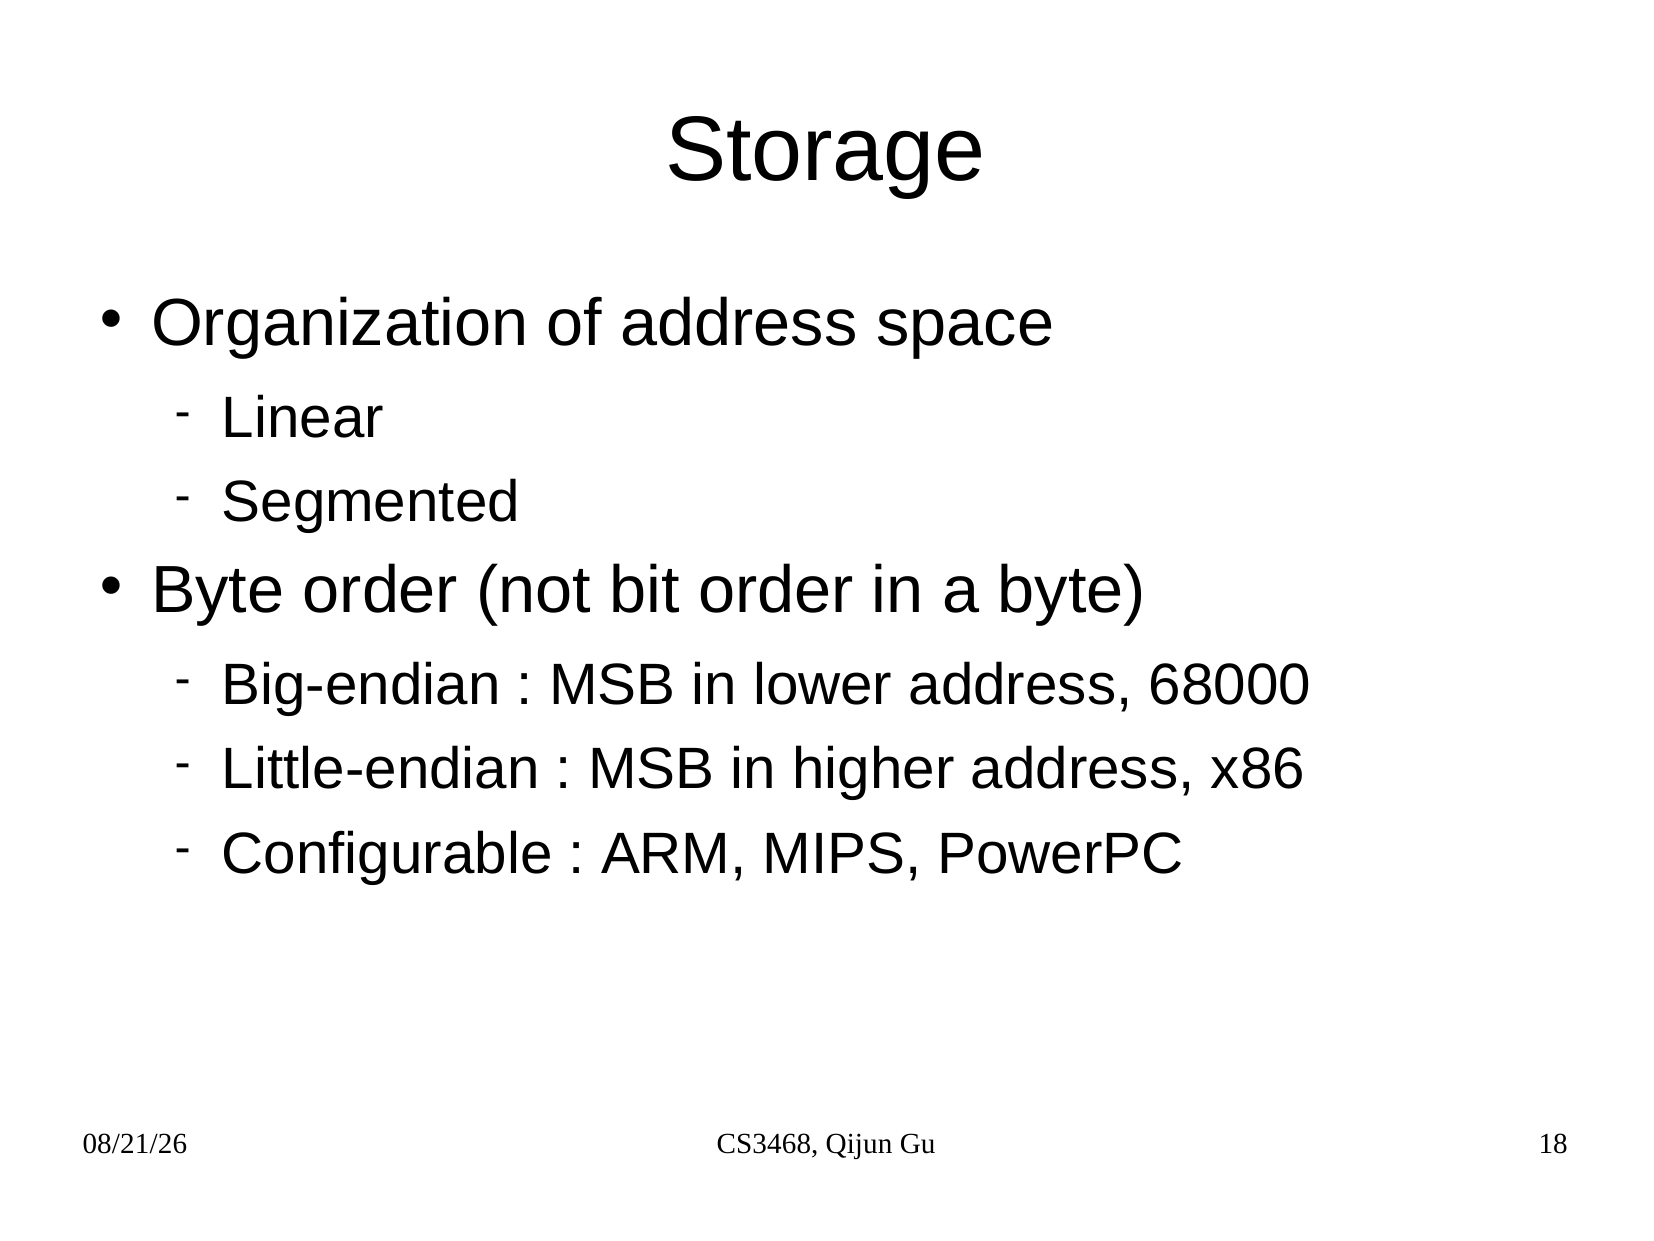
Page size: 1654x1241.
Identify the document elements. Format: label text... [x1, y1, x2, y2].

list Organization of address space Linear Segmented Byte order (not bit order in a byte) Big-endian : MSB in lower address, 68000 Little-endian : MSB in higher address, x86 Configurable : ARM, MIPS, PowerPC [82, 290, 1569, 1092]
title Storage [82, 56, 1569, 247]
